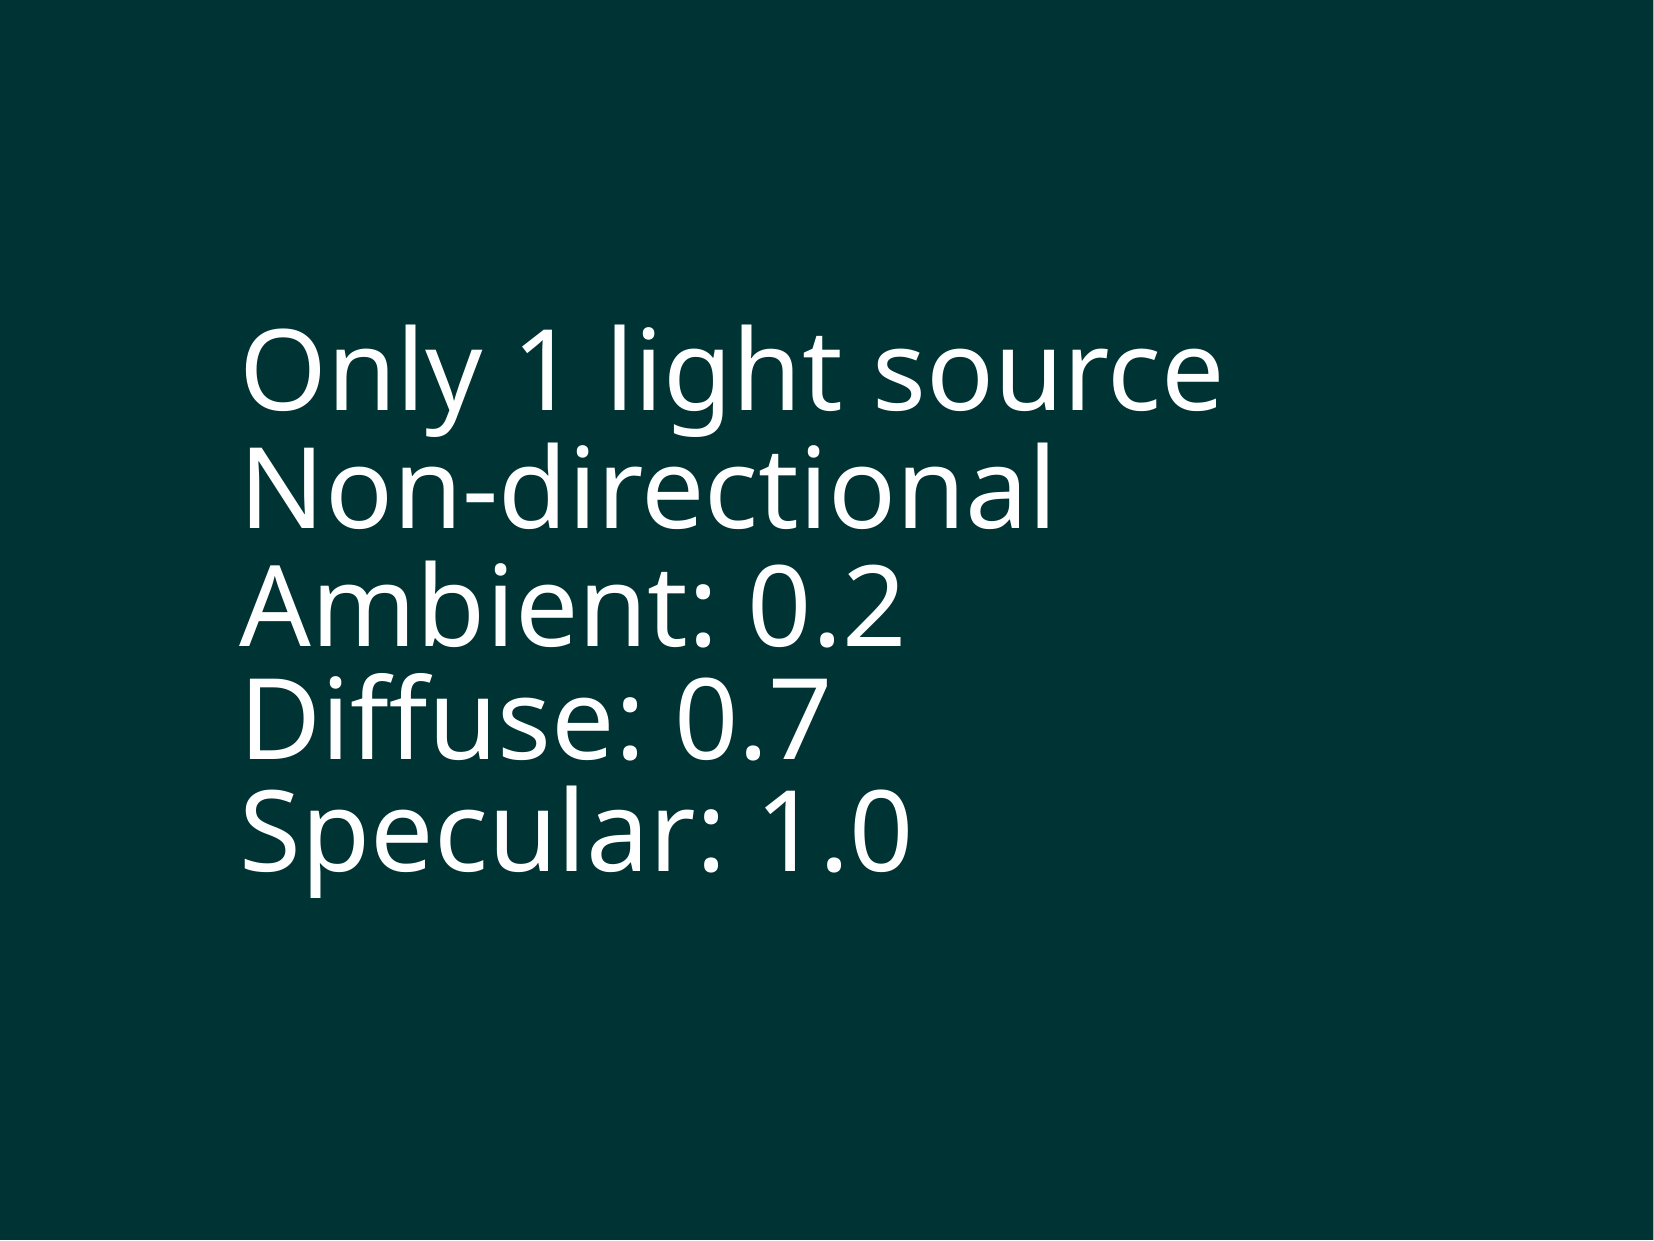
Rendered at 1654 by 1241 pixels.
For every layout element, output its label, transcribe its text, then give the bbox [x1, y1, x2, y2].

text_box Only 1 light source [225, 283, 1531, 401]
text_box Ambient: 0.2 [225, 519, 1531, 631]
text_box Specular: 1.0 [225, 743, 1531, 909]
text_box Non-directional [225, 401, 1531, 519]
text_box Diffuse: 0.7 [225, 631, 1531, 743]
